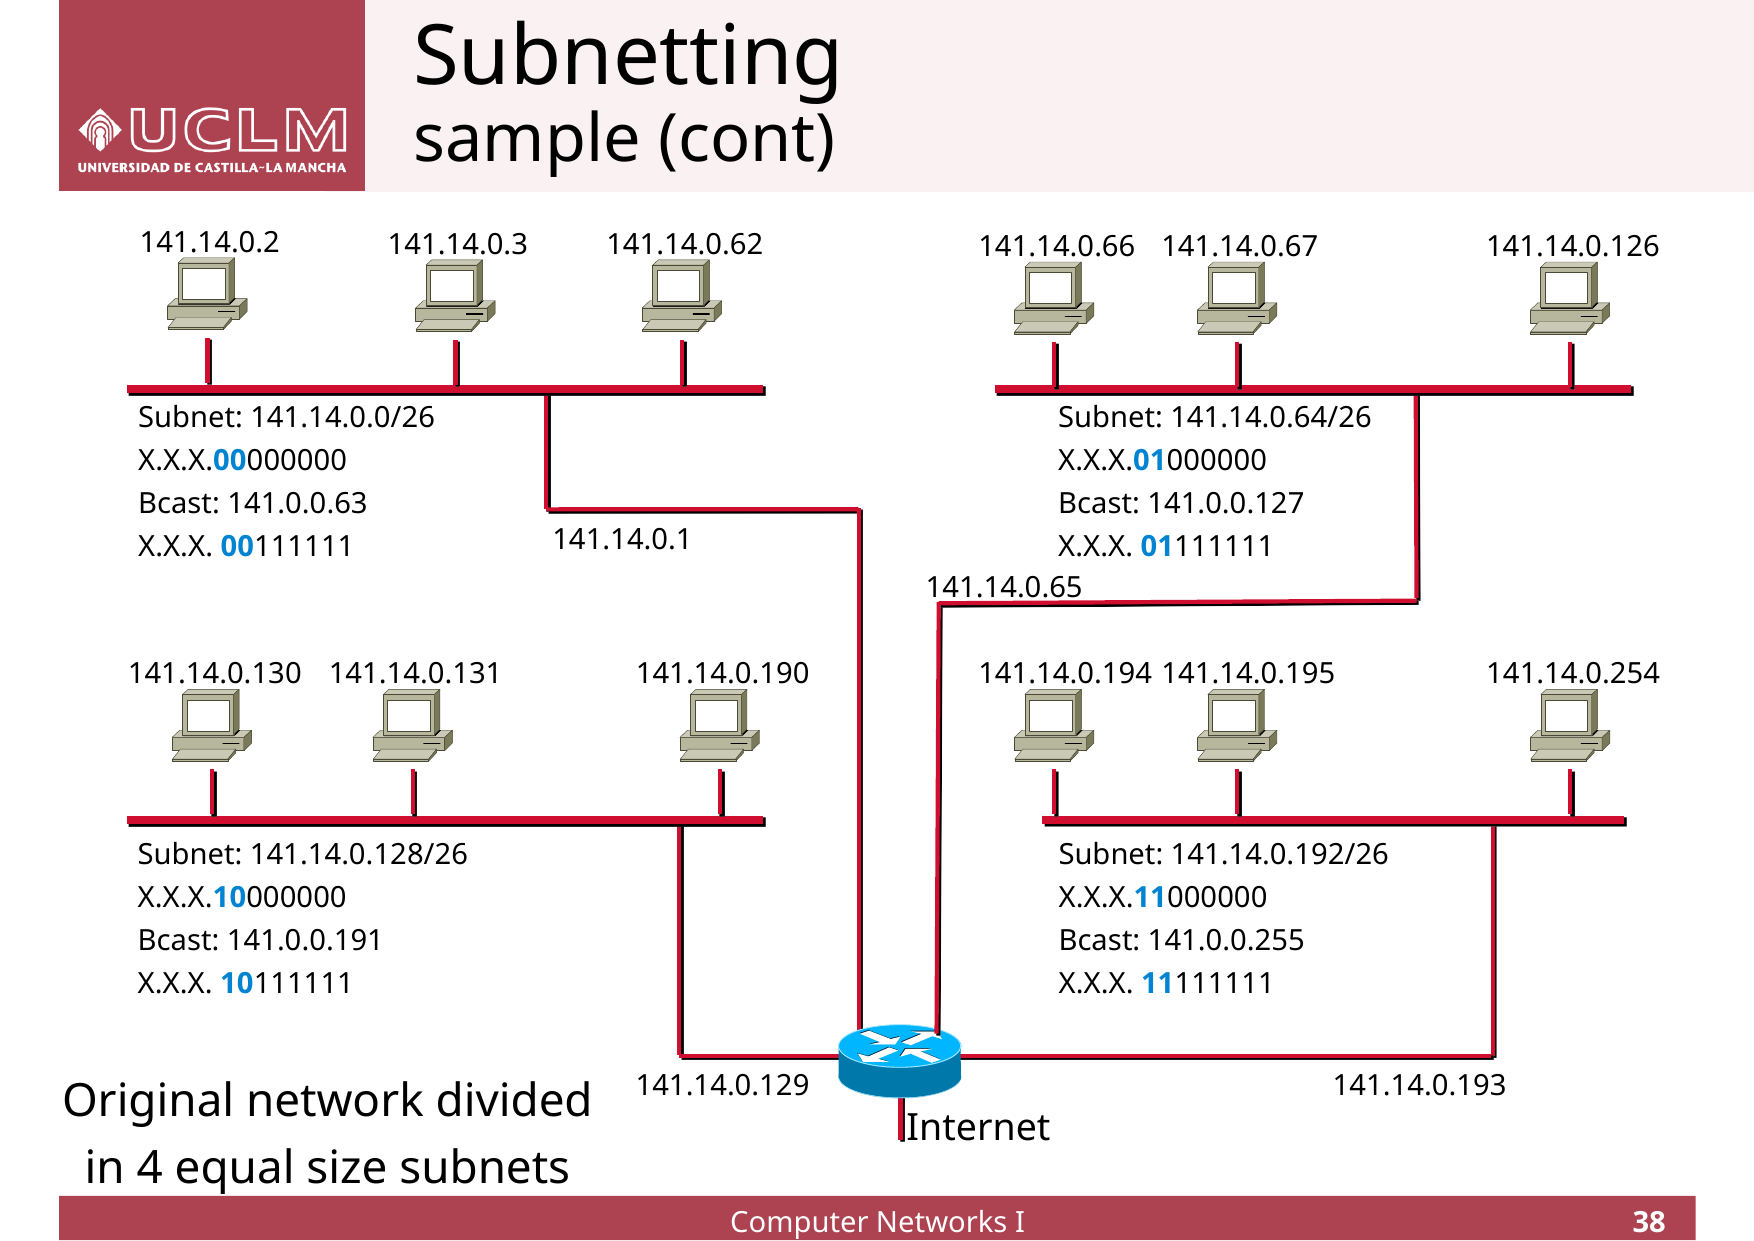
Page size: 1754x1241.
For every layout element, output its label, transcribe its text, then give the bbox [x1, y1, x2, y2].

text_box Subnet: 141.14.0.128/26 X.X.X.10000000 Bcast: 141.0.0.191 X.X.X. 10111111 [137, 846, 459, 985]
picture [1529, 688, 1611, 762]
picture [167, 257, 248, 331]
text_box 141.14.0.254 [1486, 649, 1655, 685]
picture [641, 259, 723, 333]
text_box 141.14.0.62 [606, 219, 759, 255]
text_box 141.14.0.190 [635, 649, 804, 685]
text_box 141.14.0.2 [139, 217, 276, 253]
text_box 141.14.0.67 [1161, 221, 1314, 258]
text_box 141.14.0.131 [328, 649, 497, 685]
picture [171, 688, 253, 762]
picture [1529, 261, 1611, 335]
text_box Internet [916, 1100, 1041, 1146]
picture [1196, 261, 1278, 335]
picture [59, 0, 365, 191]
text_box 141.14.0.129 [630, 1064, 815, 1100]
text_box 141.14.0.66 [978, 221, 1131, 258]
picture [372, 688, 454, 762]
text_box 141.14.0.194 [978, 649, 1147, 685]
text_box Subnet: 141.14.0.64/26 X.X.X.01000000 Bcast: 141.0.0.127 X.X.X. 01111111 [1058, 409, 1379, 548]
text_box 141.14.0.1 [538, 518, 707, 554]
text_box Subnet: 141.14.0.0/26 X.X.X.00000000 Bcast: 141.0.0.63 X.X.X. 00111111 [138, 409, 459, 548]
text_box [838, 1024, 962, 1099]
picture [679, 688, 761, 762]
text_box 141.14.0.195 [1161, 649, 1330, 685]
text_box 141.14.0.3 [387, 219, 524, 255]
text_box Subnet: 141.14.0.192/26 X.X.X.11000000 Bcast: 141.0.0.255 X.X.X. 11111111 [1058, 846, 1379, 985]
text_box 141.14.0.65 [912, 566, 1097, 603]
picture [415, 259, 496, 333]
text_box 141.14.0.126 [1486, 221, 1655, 258]
text_box Original network divided in 4 equal size subnets [62, 1062, 548, 1178]
picture [1013, 688, 1095, 762]
picture [1013, 261, 1095, 335]
picture [1196, 688, 1278, 762]
text_box 141.14.0.193 [1335, 1064, 1504, 1100]
text_box 141.14.0.130 [127, 649, 297, 685]
title Subnetting sample (cont) [413, 0, 1667, 198]
